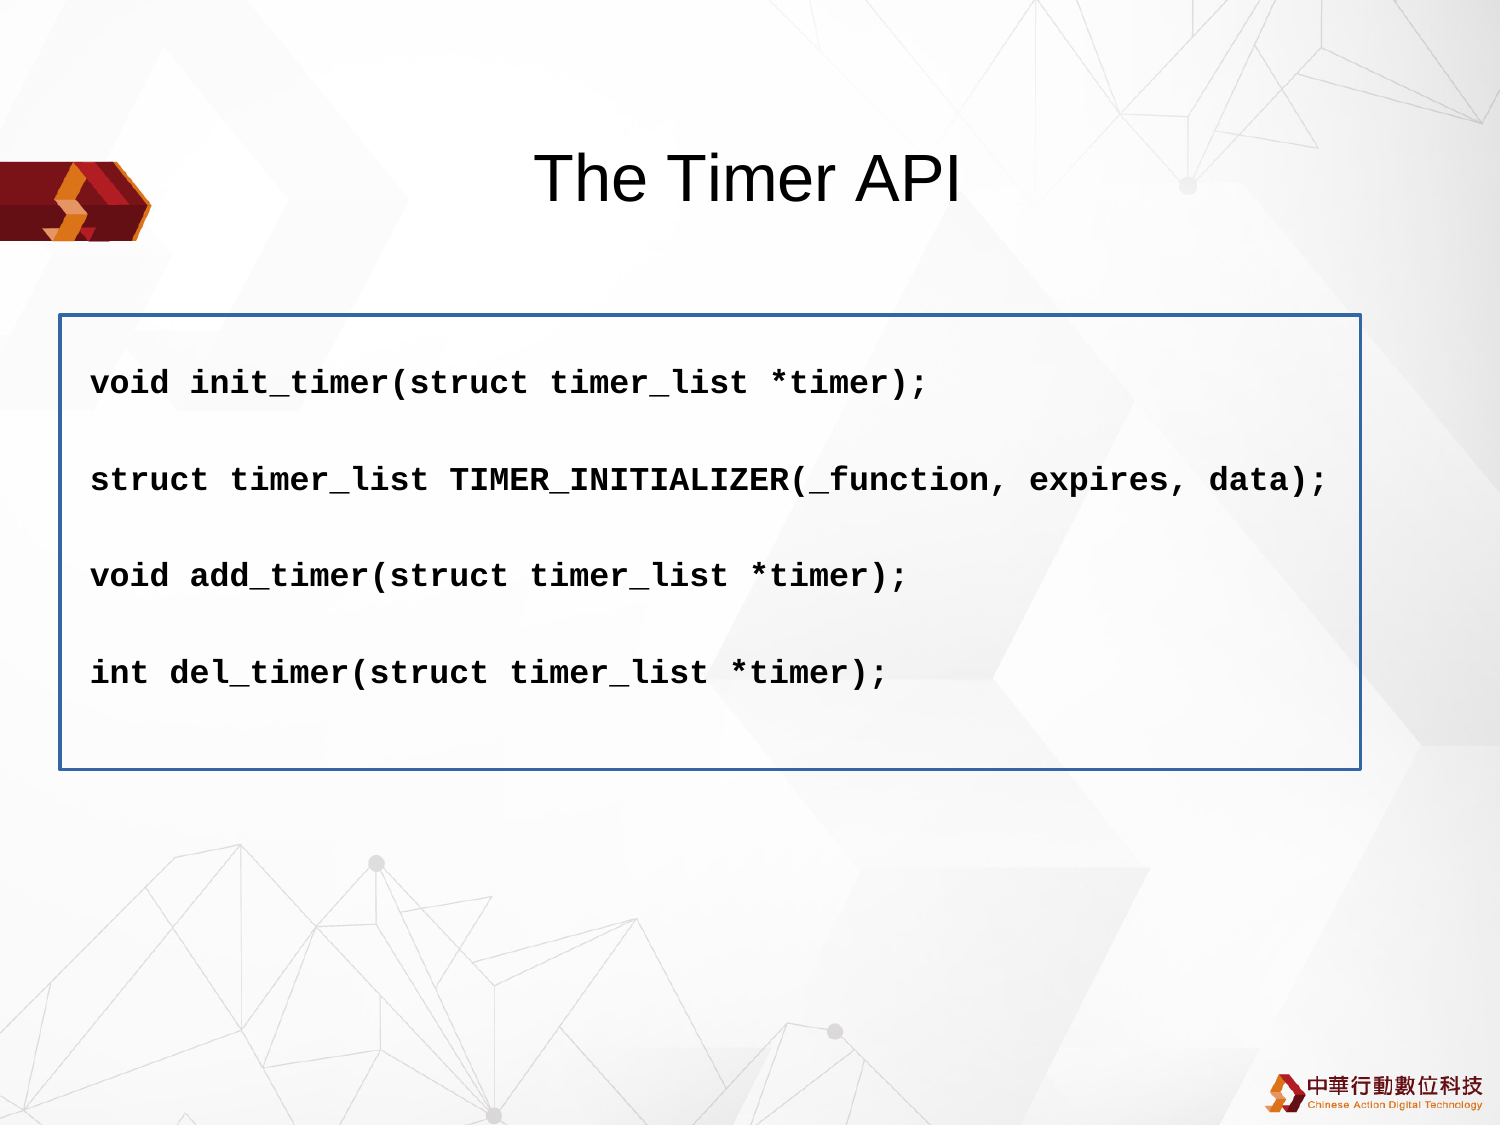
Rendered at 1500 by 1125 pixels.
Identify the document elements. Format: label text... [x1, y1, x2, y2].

picture [0, 0, 1500, 1125]
title The Timer API [107, 101, 1367, 255]
text_box void init_timer(struct timer_list *timer); struct timer_list TIMER_INITIALIZER(_function, expires, data); void add_timer(struct timer_list *timer); int del_timer(struct timer_list *timer); [75, 353, 1359, 768]
text_box void init_timer(struct timer_list *timer); struct timer_list TIMER_INITIALIZER(_function, expires, data); void add_timer(struct timer_list *timer); int del_timer(struct timer_list *timer); [75, 353, 1498, 885]
